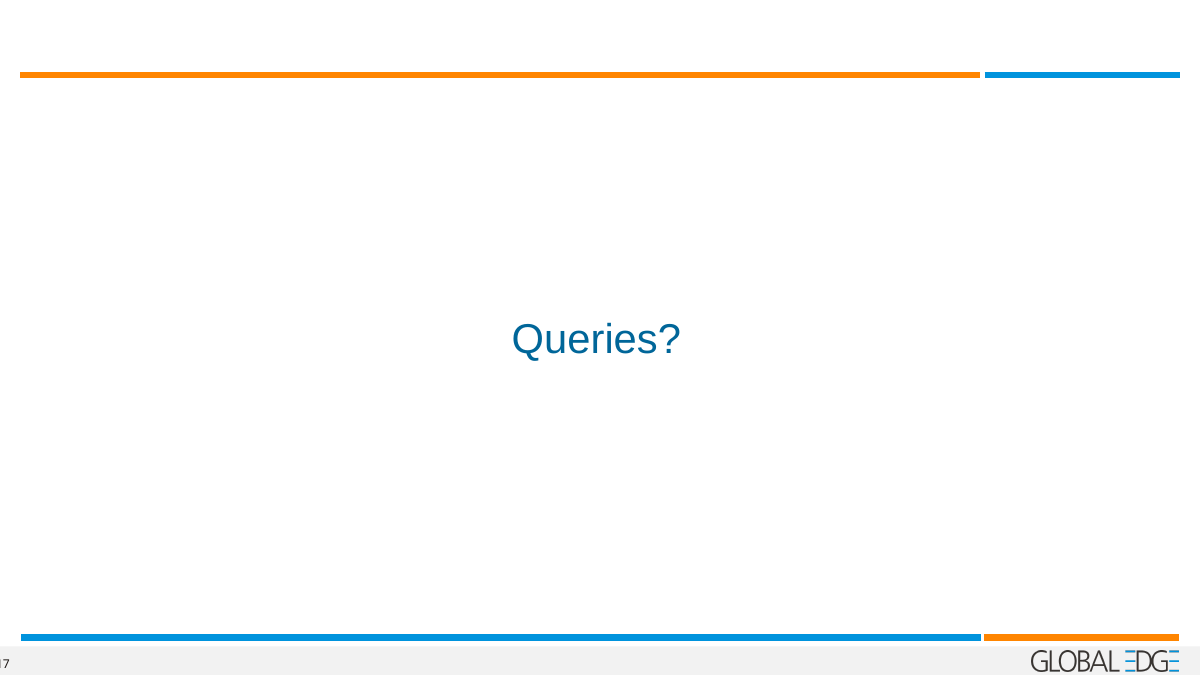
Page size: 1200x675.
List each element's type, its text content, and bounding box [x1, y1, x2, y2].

subtitle Queries? [59, 217, 1134, 461]
picture [1031, 650, 1179, 672]
